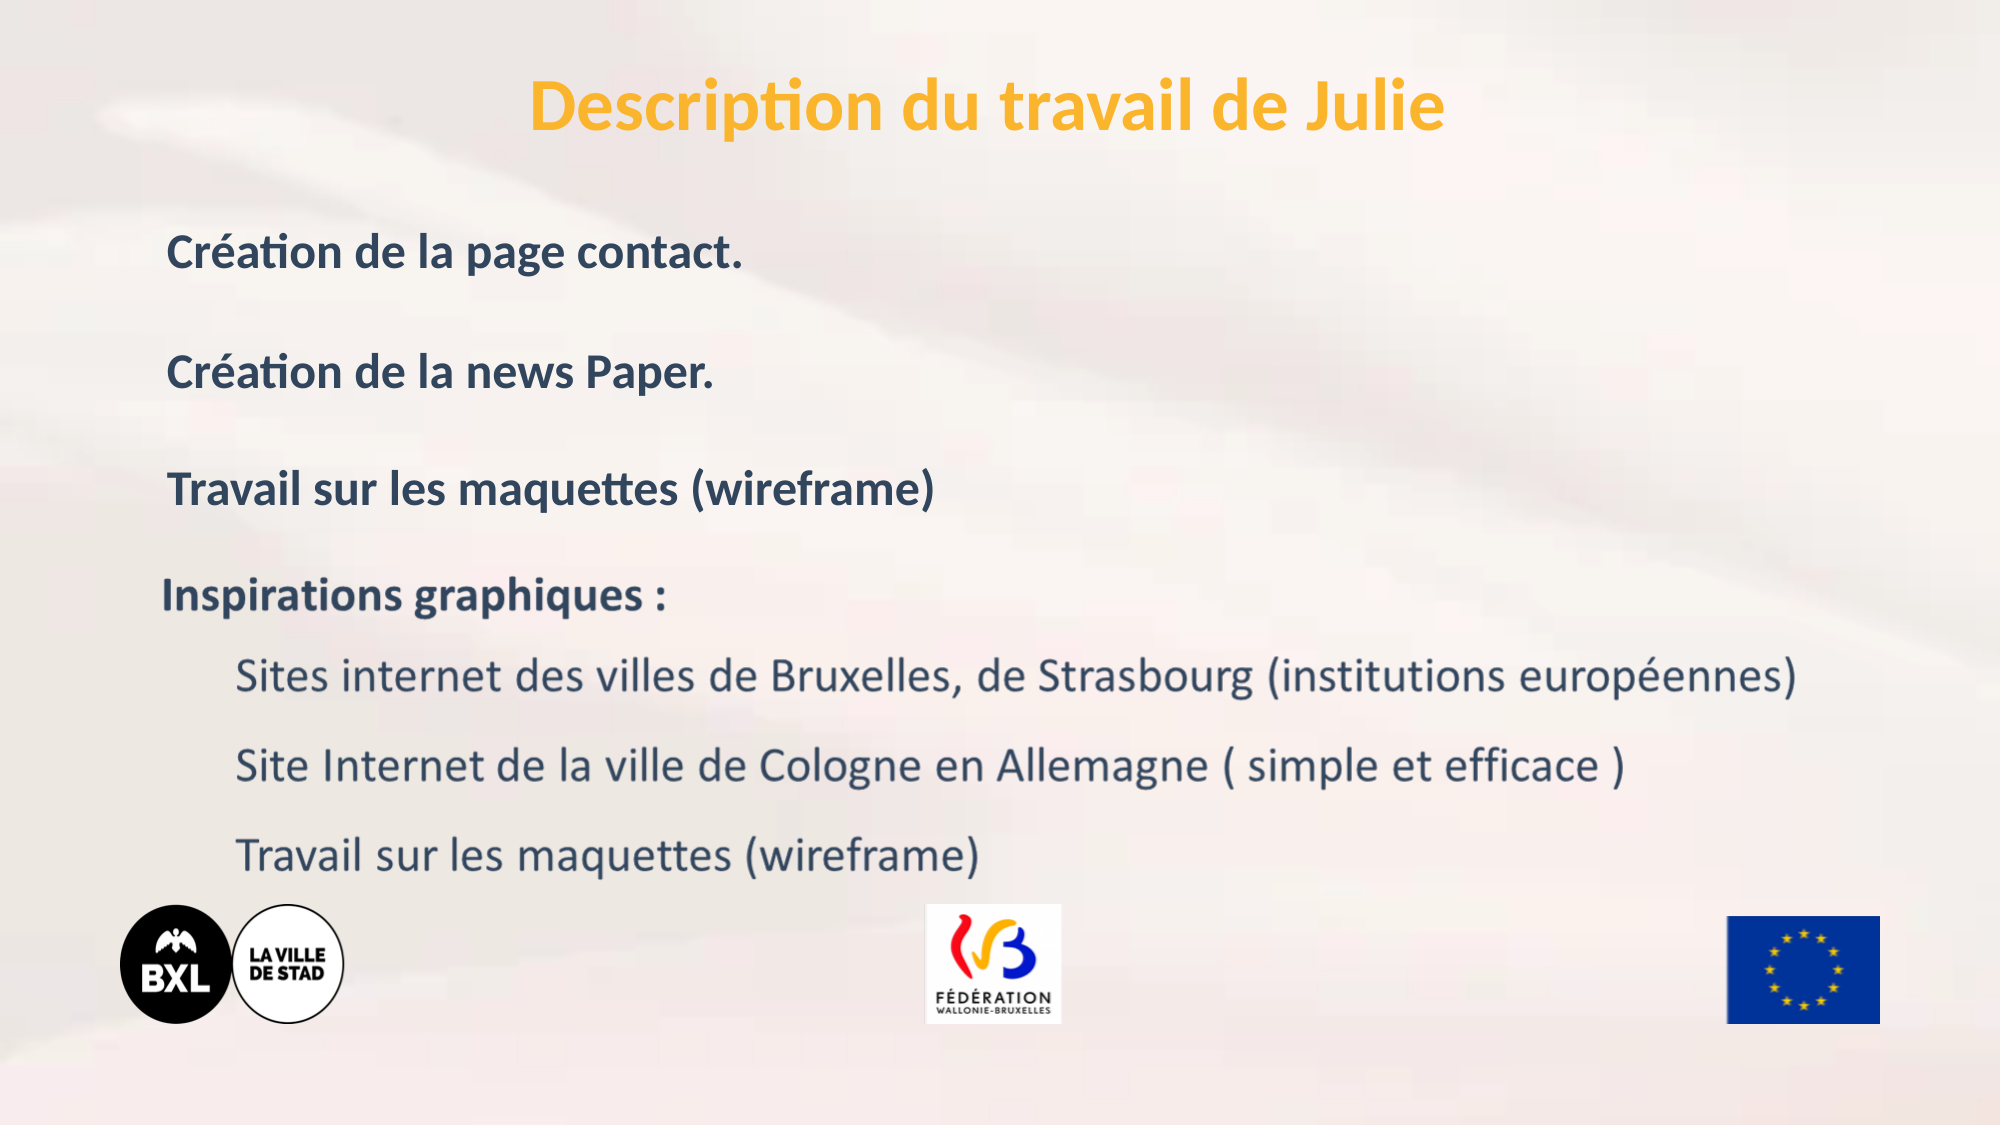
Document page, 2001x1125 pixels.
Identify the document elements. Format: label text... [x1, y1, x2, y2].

text_box Description du travail de Julie [514, 48, 1514, 155]
picture [0, 0, 2000, 1125]
text_box Travail sur les maquettes (wireframe) [151, 448, 1152, 525]
text_box Création de la news Paper. [151, 331, 1152, 407]
text_box Création de la page contact. [151, 211, 1152, 287]
